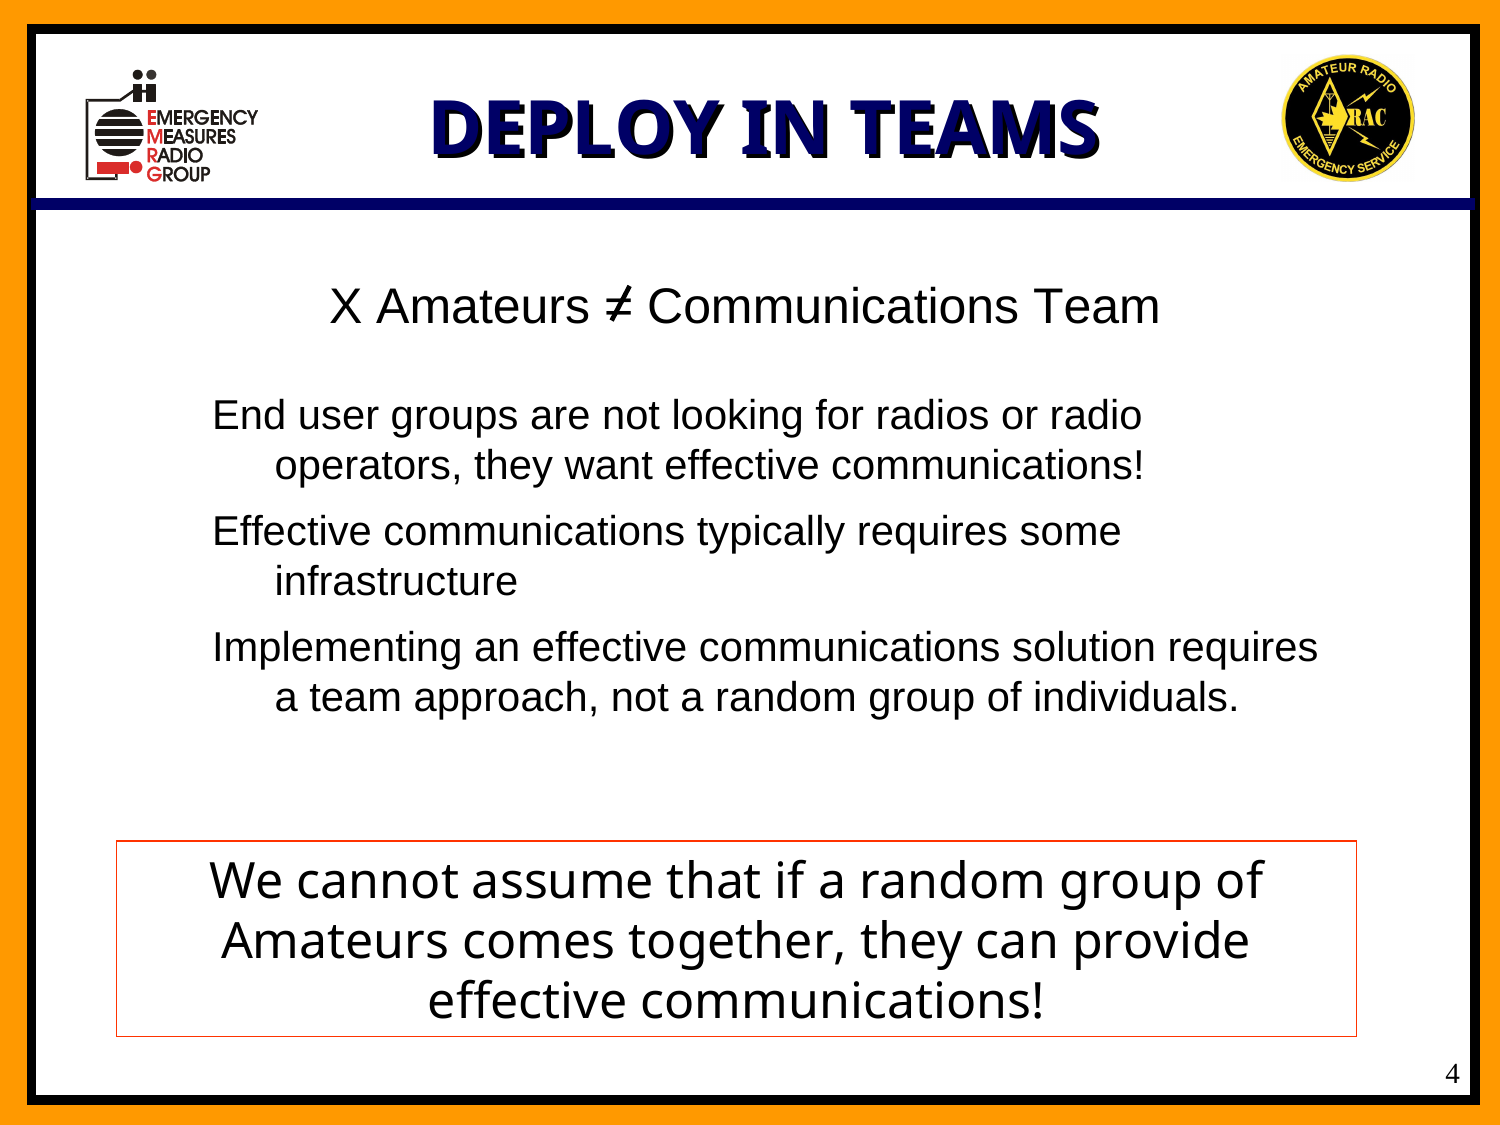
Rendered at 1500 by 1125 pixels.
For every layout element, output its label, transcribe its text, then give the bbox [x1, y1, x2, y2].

text_box We cannot assume that if a random group of Amateurs comes together, they can provide effective communications! [116, 840, 1357, 1037]
text_box X Amateurs = Communications Team [314, 265, 1177, 342]
picture [1281, 54, 1415, 182]
text_box End user groups are not looking for radios or radio operators, they want effective communications! Effective communications typically requires some infrastructure Implementing an effective communications solution requires a team approach, not a random group of individuals. [197, 380, 1357, 793]
text_box DEPLOY IN TEAMS [236, 72, 1291, 178]
